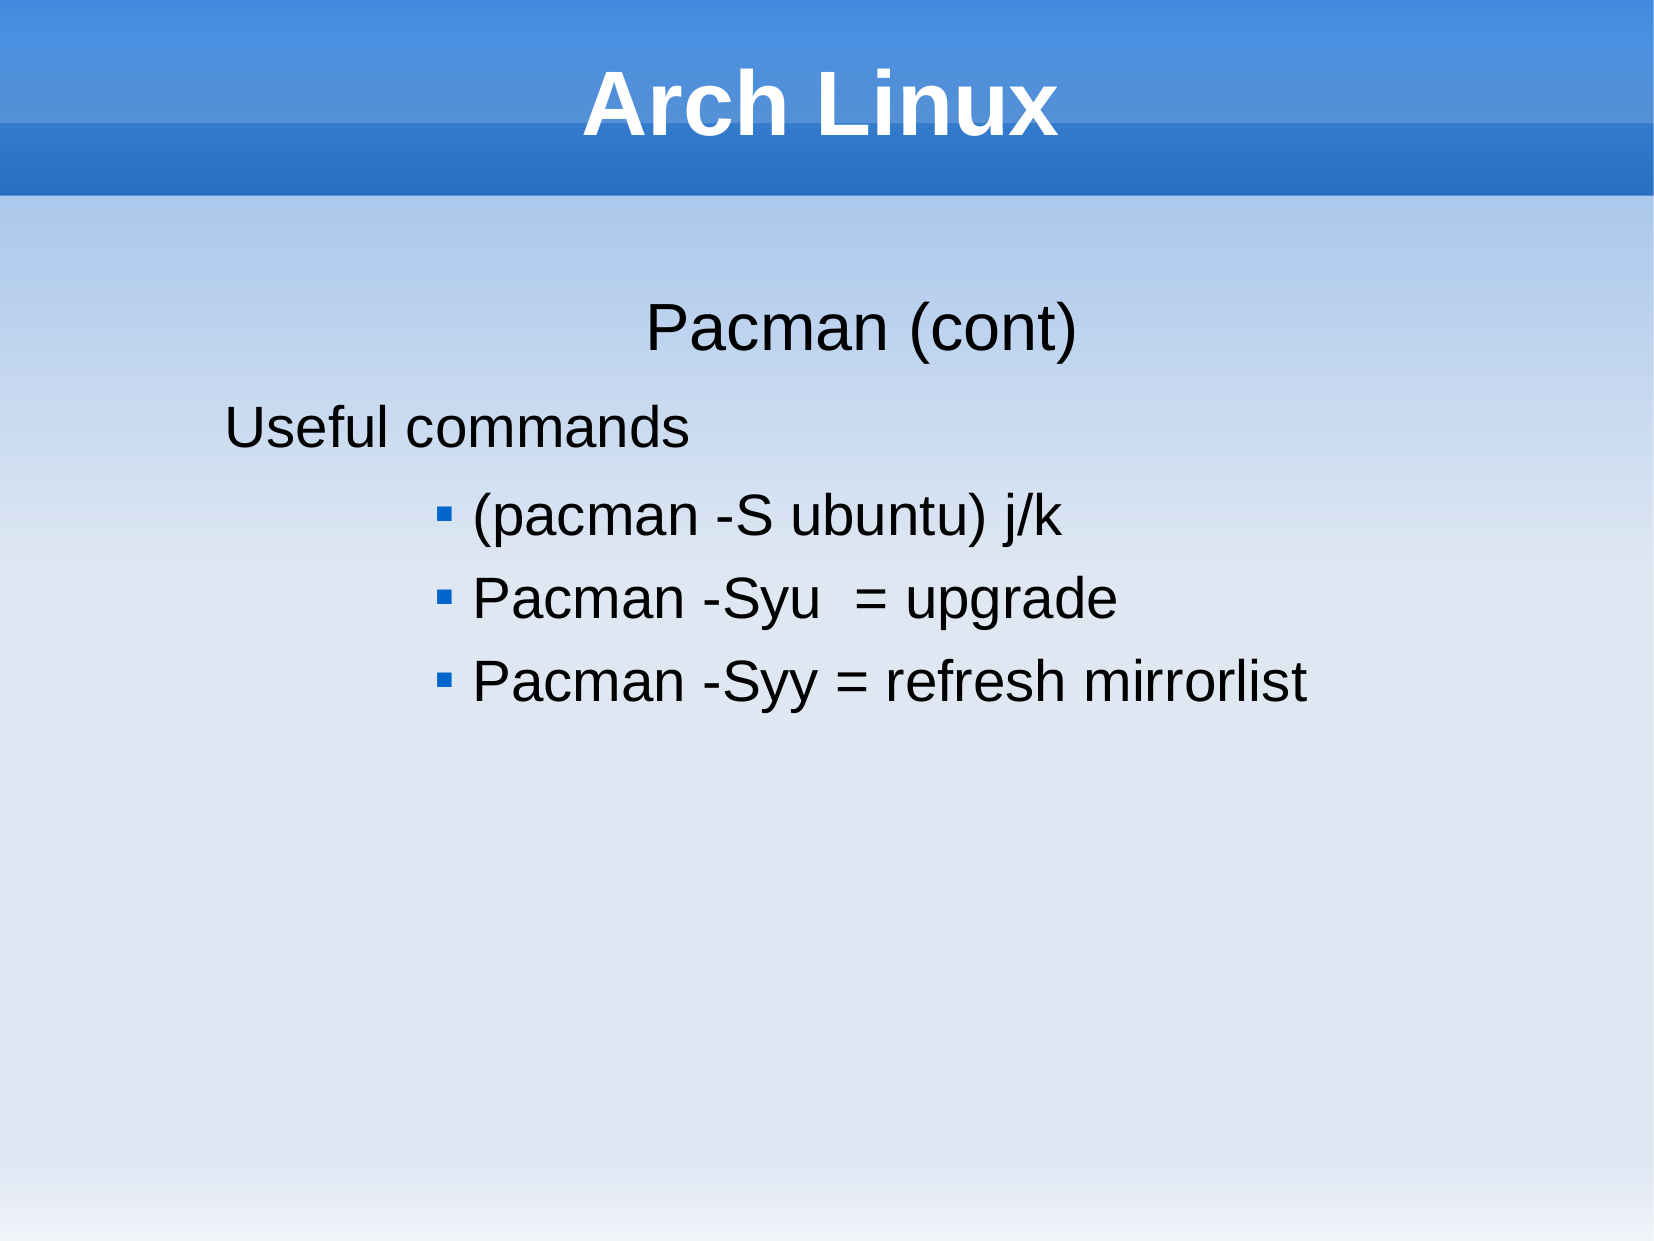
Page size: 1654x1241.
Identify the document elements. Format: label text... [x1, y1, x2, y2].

picture [0, 0, 1654, 1241]
title Arch Linux [76, 0, 1565, 208]
list Pacman (cont) Useful commands (pacman -S ubuntu) j/k Pacman -Syu = upgrade Pacman -Syy = refresh mirrorlist [82, 290, 1571, 1109]
